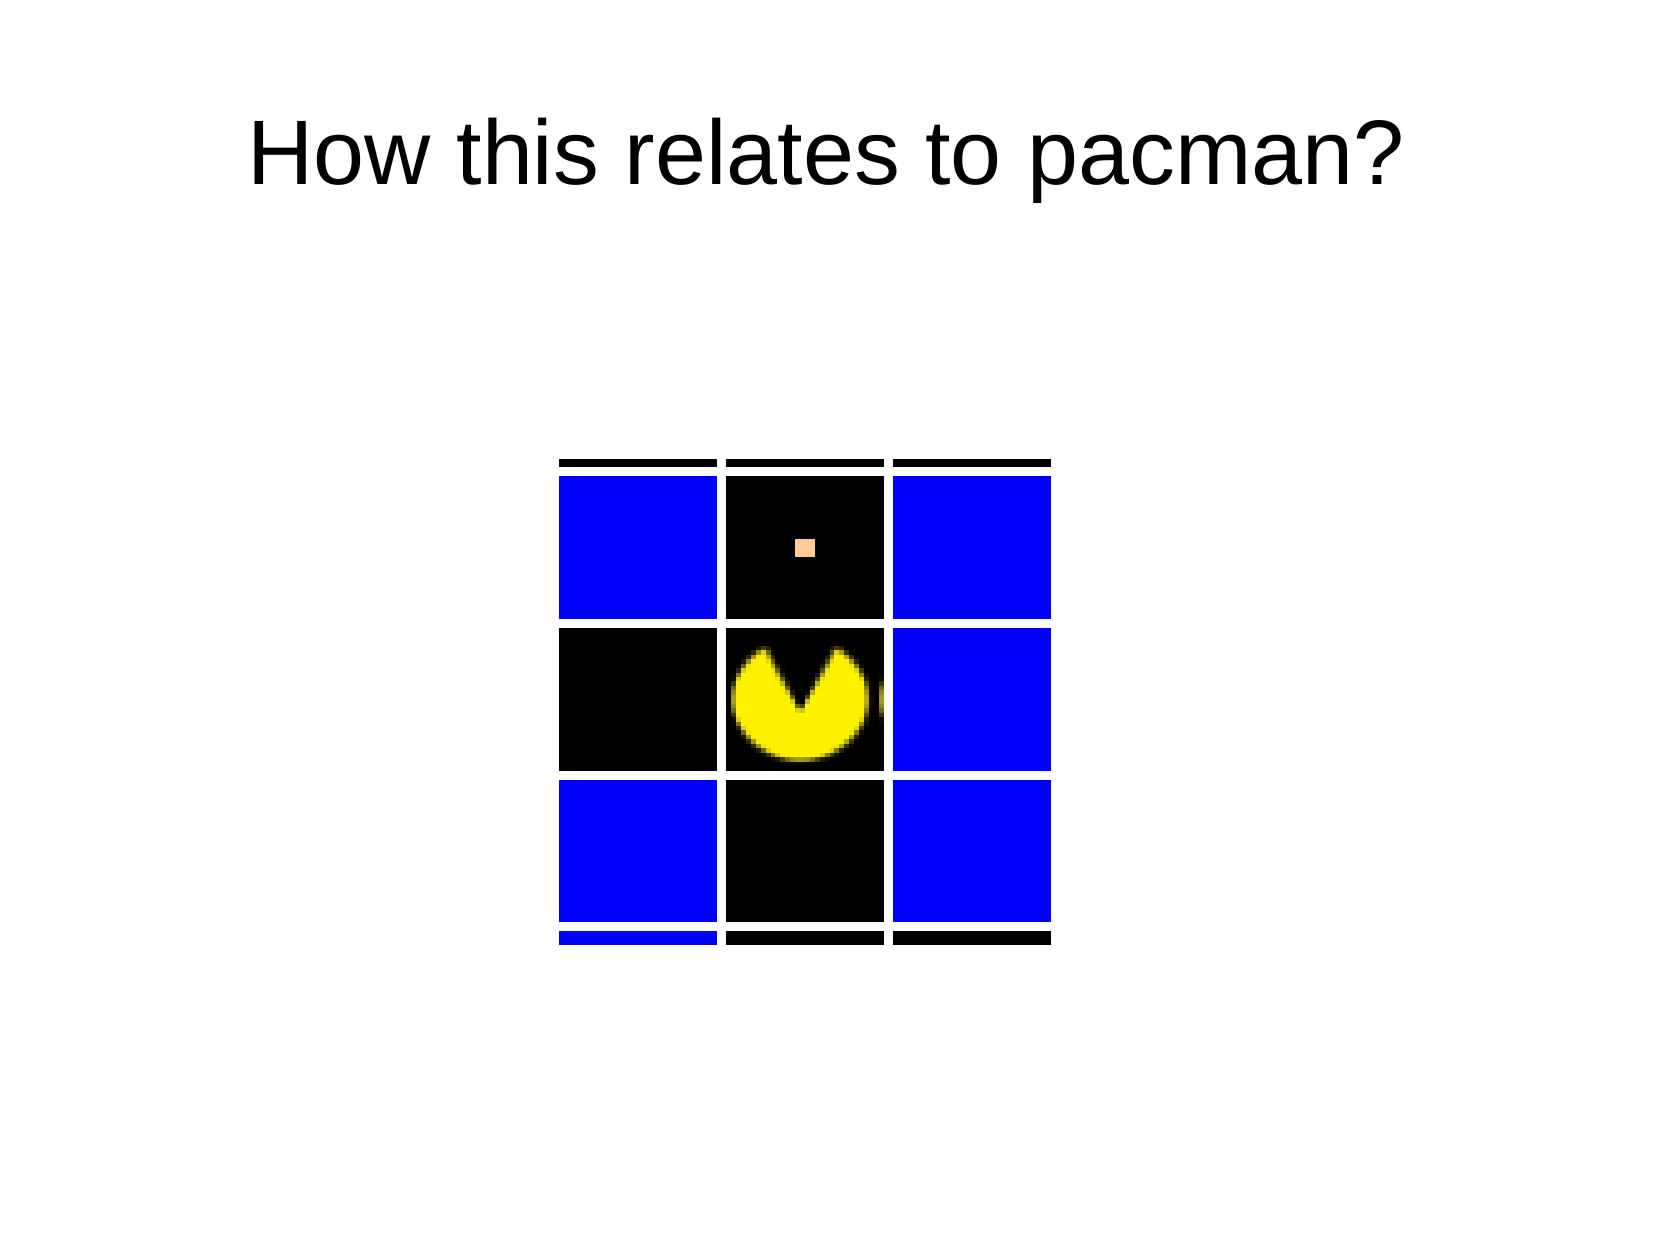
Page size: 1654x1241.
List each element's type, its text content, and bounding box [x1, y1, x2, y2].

picture [555, 459, 1051, 946]
title How this relates to pacman? [82, 49, 1571, 257]
